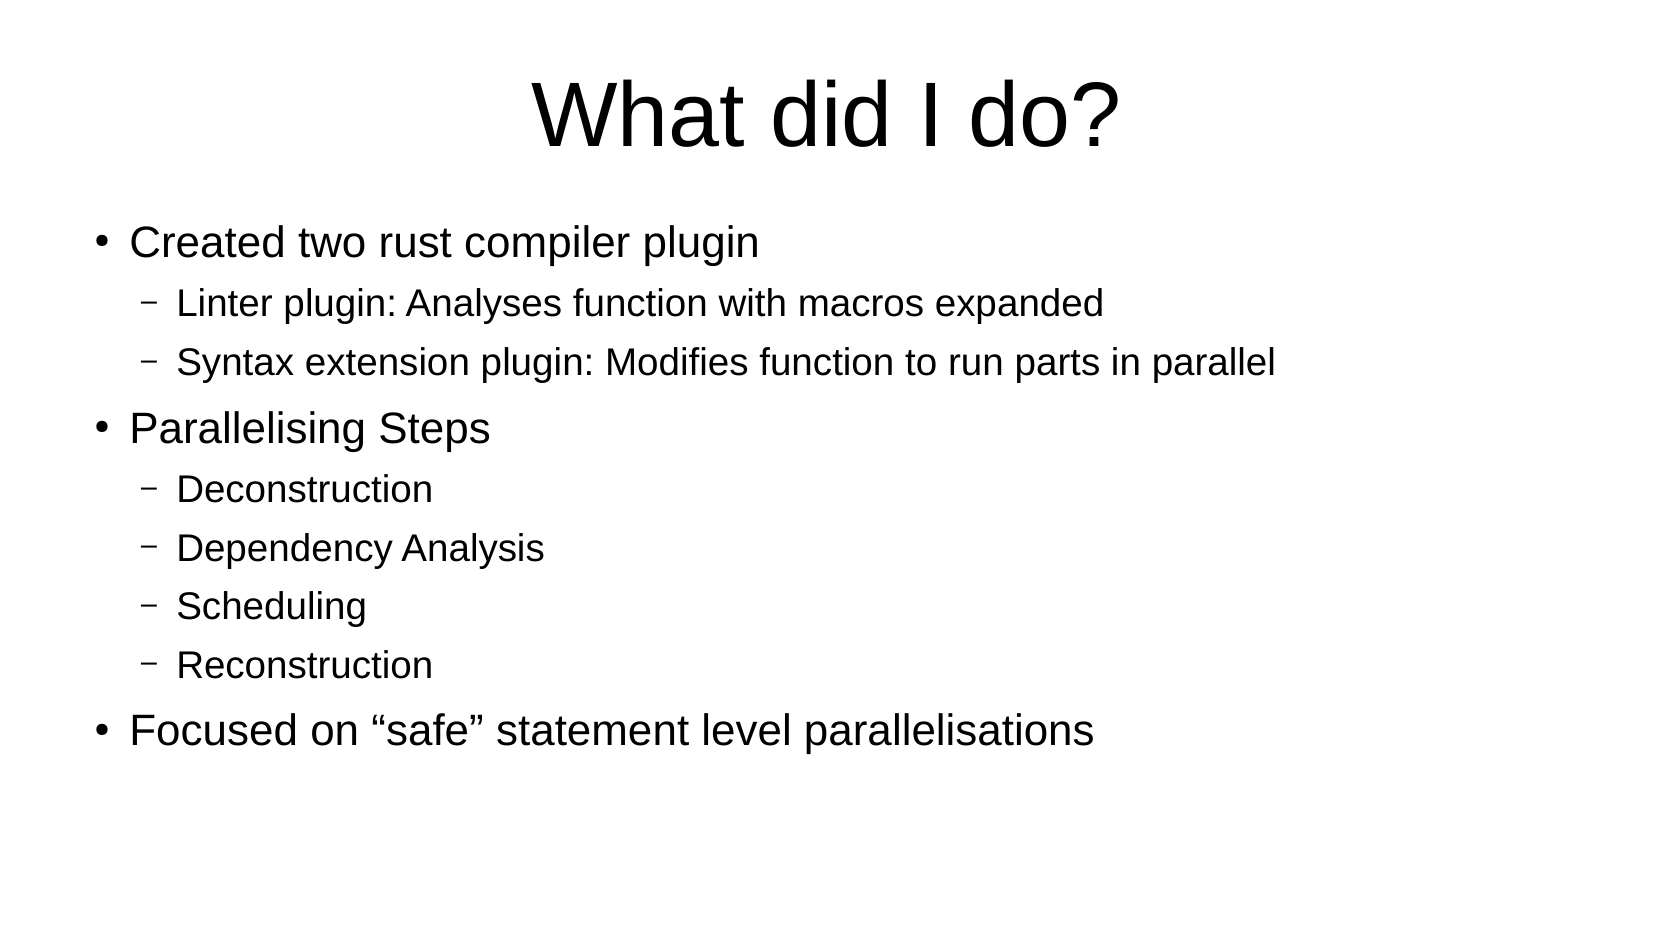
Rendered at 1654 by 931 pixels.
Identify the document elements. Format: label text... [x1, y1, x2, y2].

title What did I do? [82, 37, 1571, 193]
list Created two rust compiler plugin Linter plugin: Analyses function with macros expanded Syntax extension plugin: Modifies function to run parts in parallel Parallelising Steps Deconstruction Dependency Analysis Scheduling Reconstruction Focused on “safe” statement level parallelisations [82, 217, 1571, 758]
